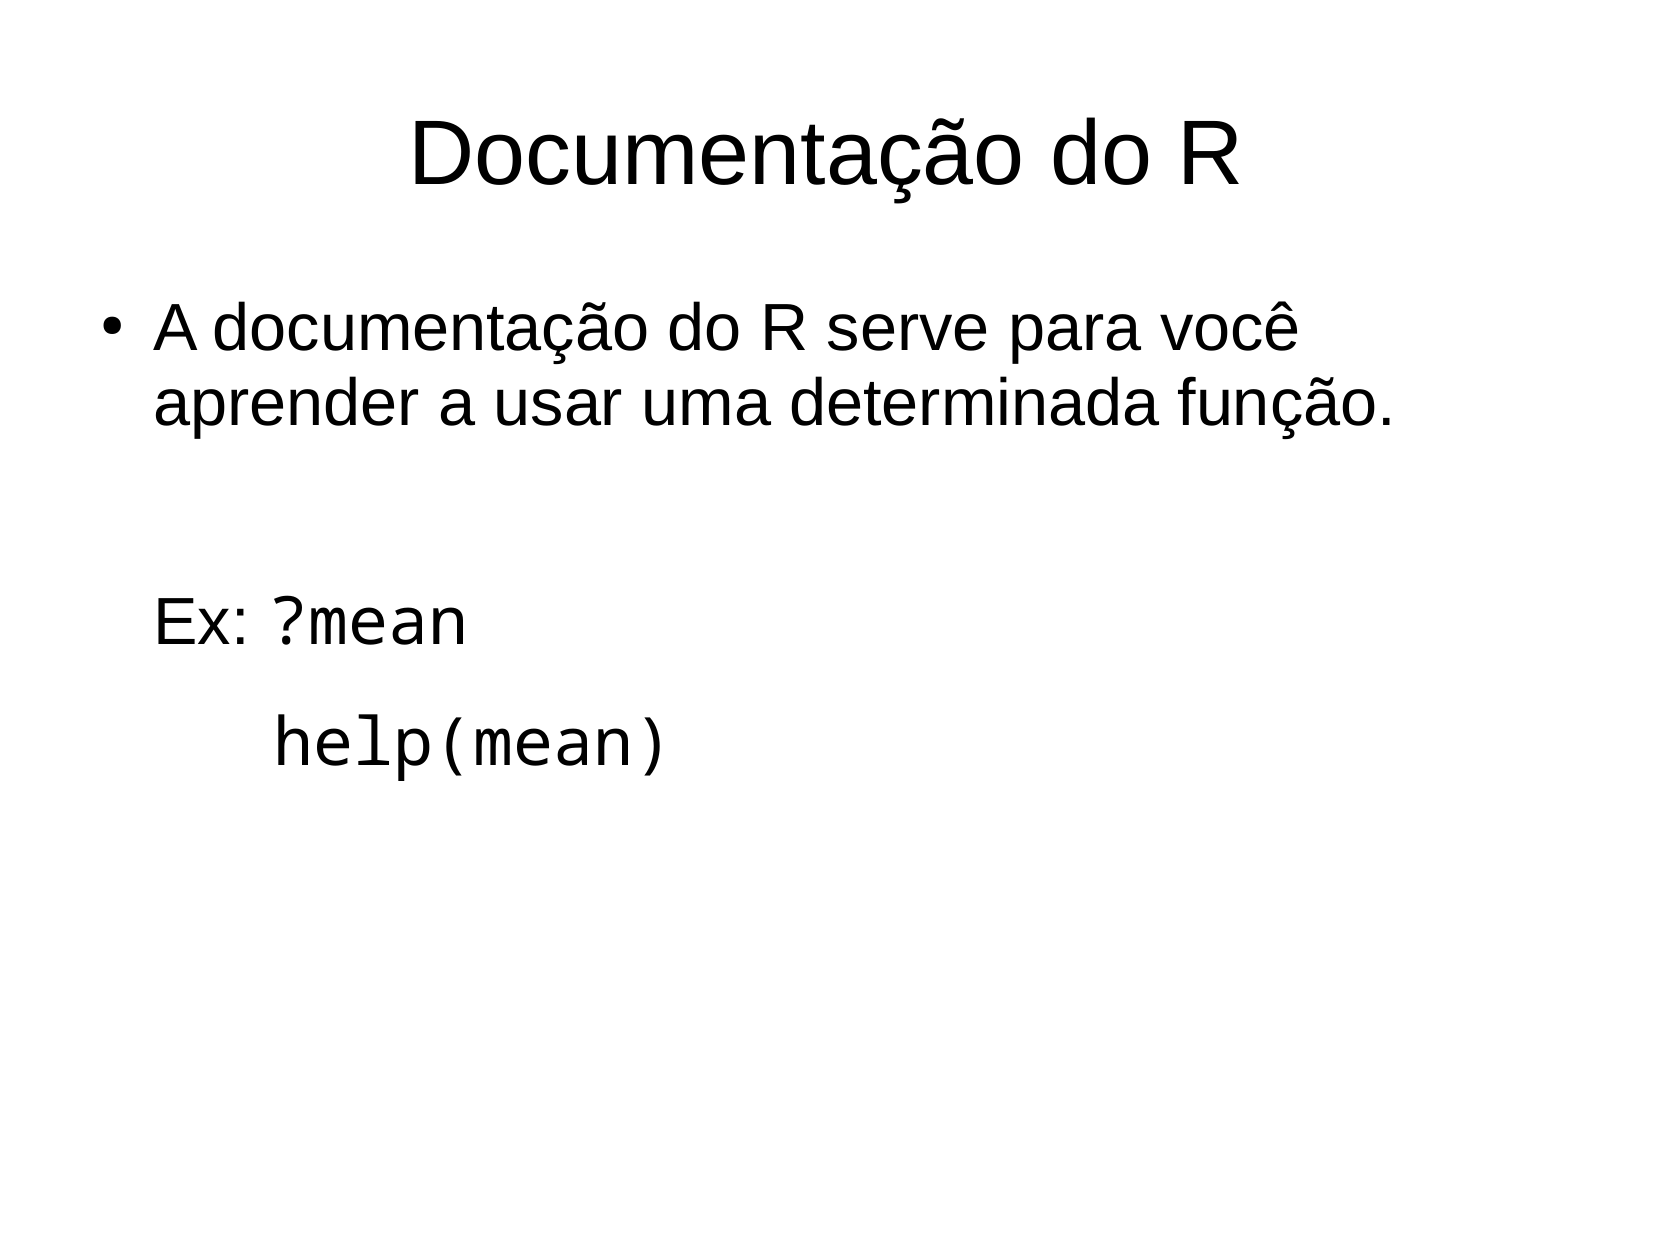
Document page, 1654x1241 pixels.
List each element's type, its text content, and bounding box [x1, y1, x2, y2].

list A documentação do R serve para você aprender a usar uma determinada função. Ex: ?mean help(mean) [82, 290, 1571, 1010]
title Documentação do R [82, 49, 1571, 257]
